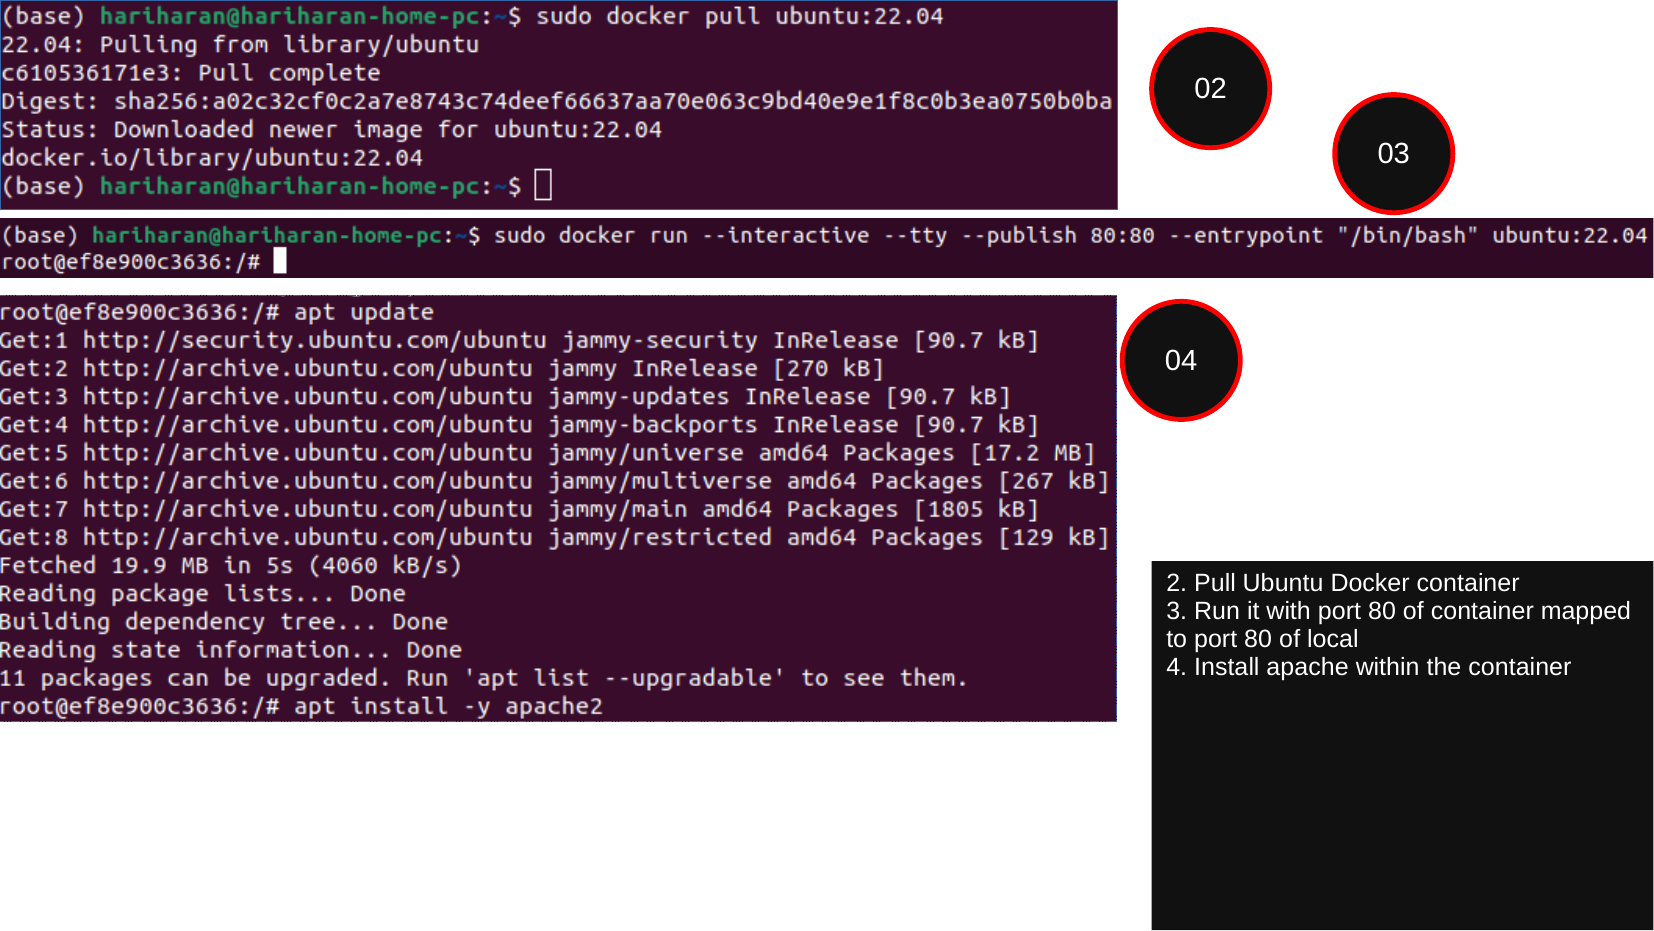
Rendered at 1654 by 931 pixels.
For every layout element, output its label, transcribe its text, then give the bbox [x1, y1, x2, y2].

picture [0, 0, 1118, 210]
picture [0, 218, 1654, 278]
picture [0, 295, 1117, 722]
text_box 03 [1334, 94, 1453, 213]
text_box 02 [1151, 29, 1270, 148]
text_box 04 [1122, 301, 1241, 420]
text_box 2. Pull Ubuntu Docker container 3. Run it with port 80 of container mapped to port 80 of local 4. Install apache within the container [1151, 561, 1654, 931]
